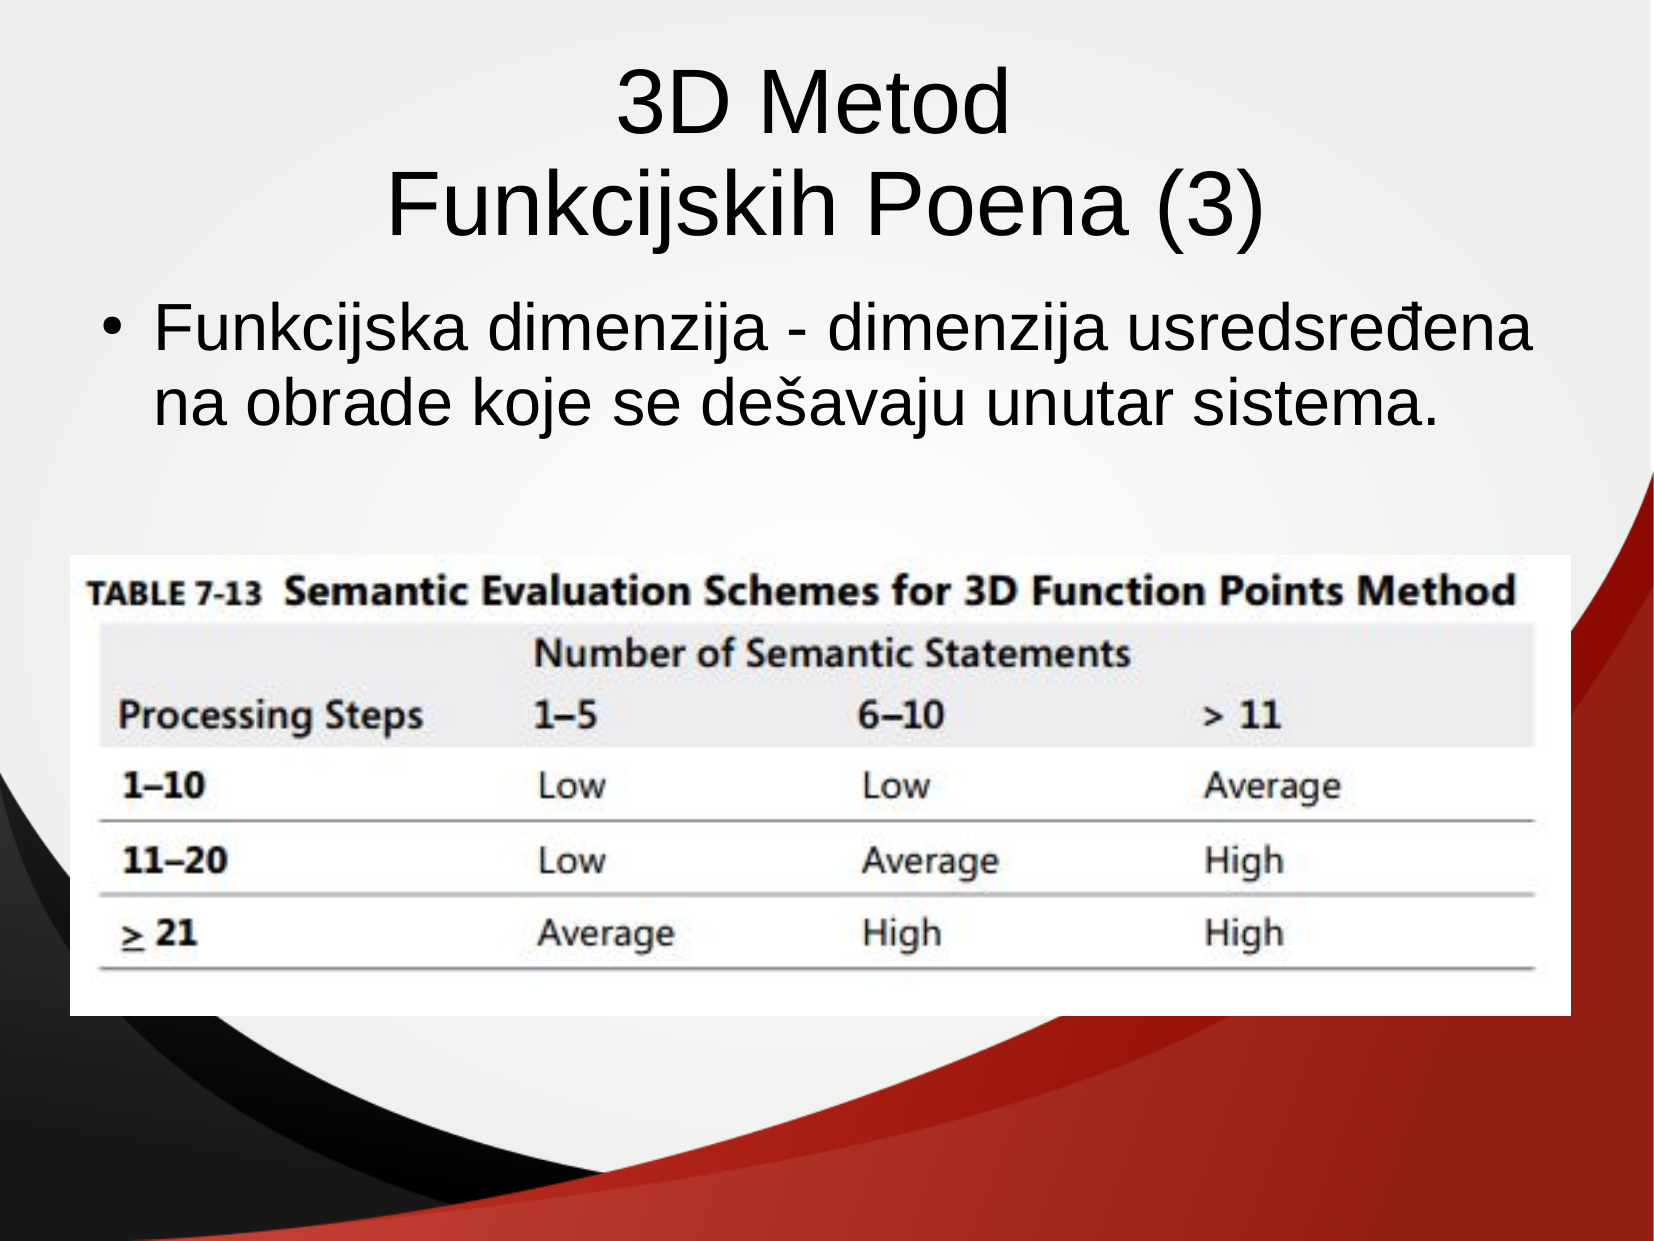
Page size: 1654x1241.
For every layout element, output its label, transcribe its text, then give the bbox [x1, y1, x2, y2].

picture [0, 0, 1654, 1241]
list Funkcijska dimenzija - dimenzija usredsređena na obrade koje se dešavaju unutar sistema. [82, 290, 1571, 555]
title 3D Metod Funkcijskih Poena (3) [82, 49, 1571, 257]
